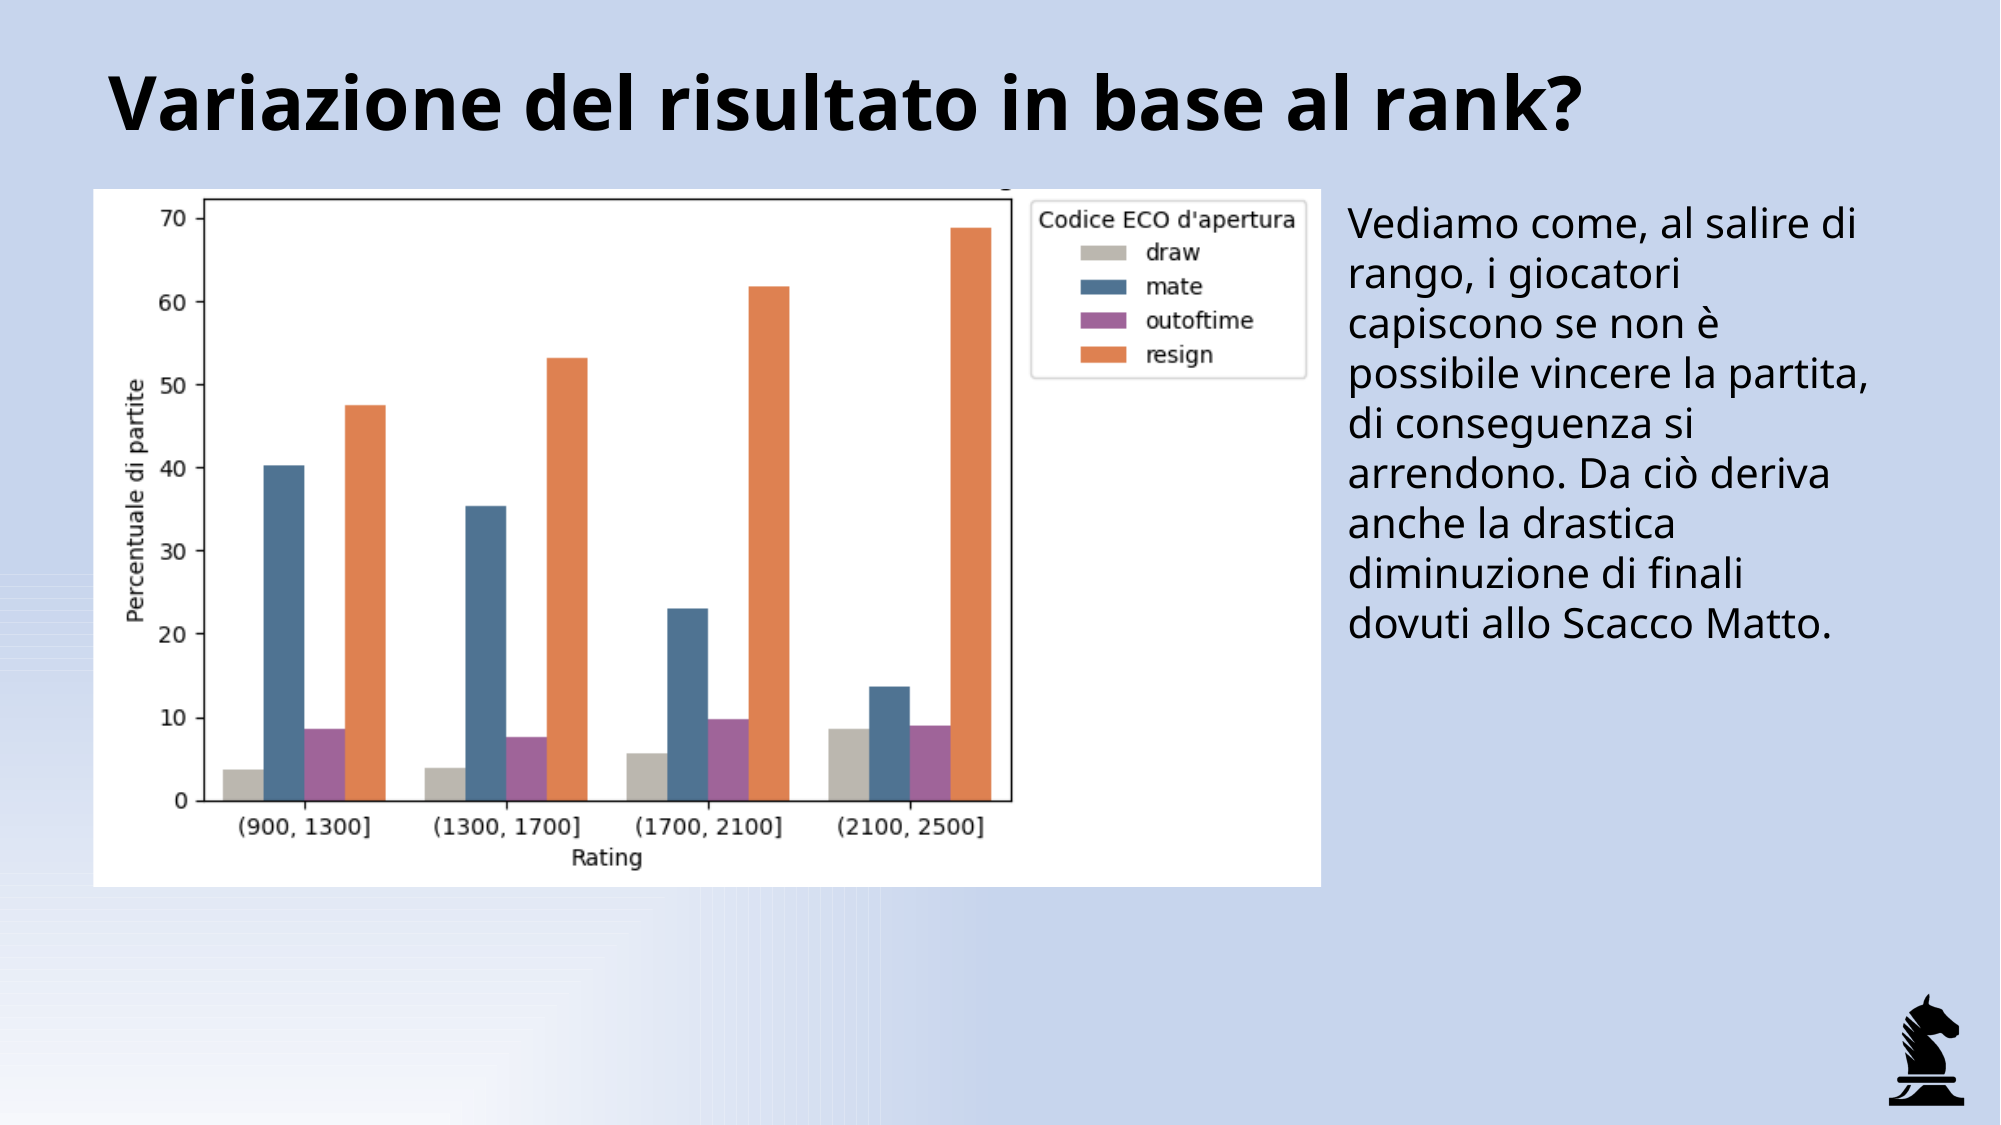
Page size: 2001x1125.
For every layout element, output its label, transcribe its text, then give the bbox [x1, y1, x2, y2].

text_box Vediamo come, al salire di rango, i giocatori capiscono se non è possibile vincere la partita, di conseguenza si arrendono. Da ciò deriva anche la drastica diminuzione di finali dovuti allo Scacco Matto. [1332, 189, 1887, 609]
text_box Variazione del risultato in base al rank? [93, 48, 1907, 155]
picture [93, 189, 1322, 887]
picture [1850, 975, 2000, 1125]
